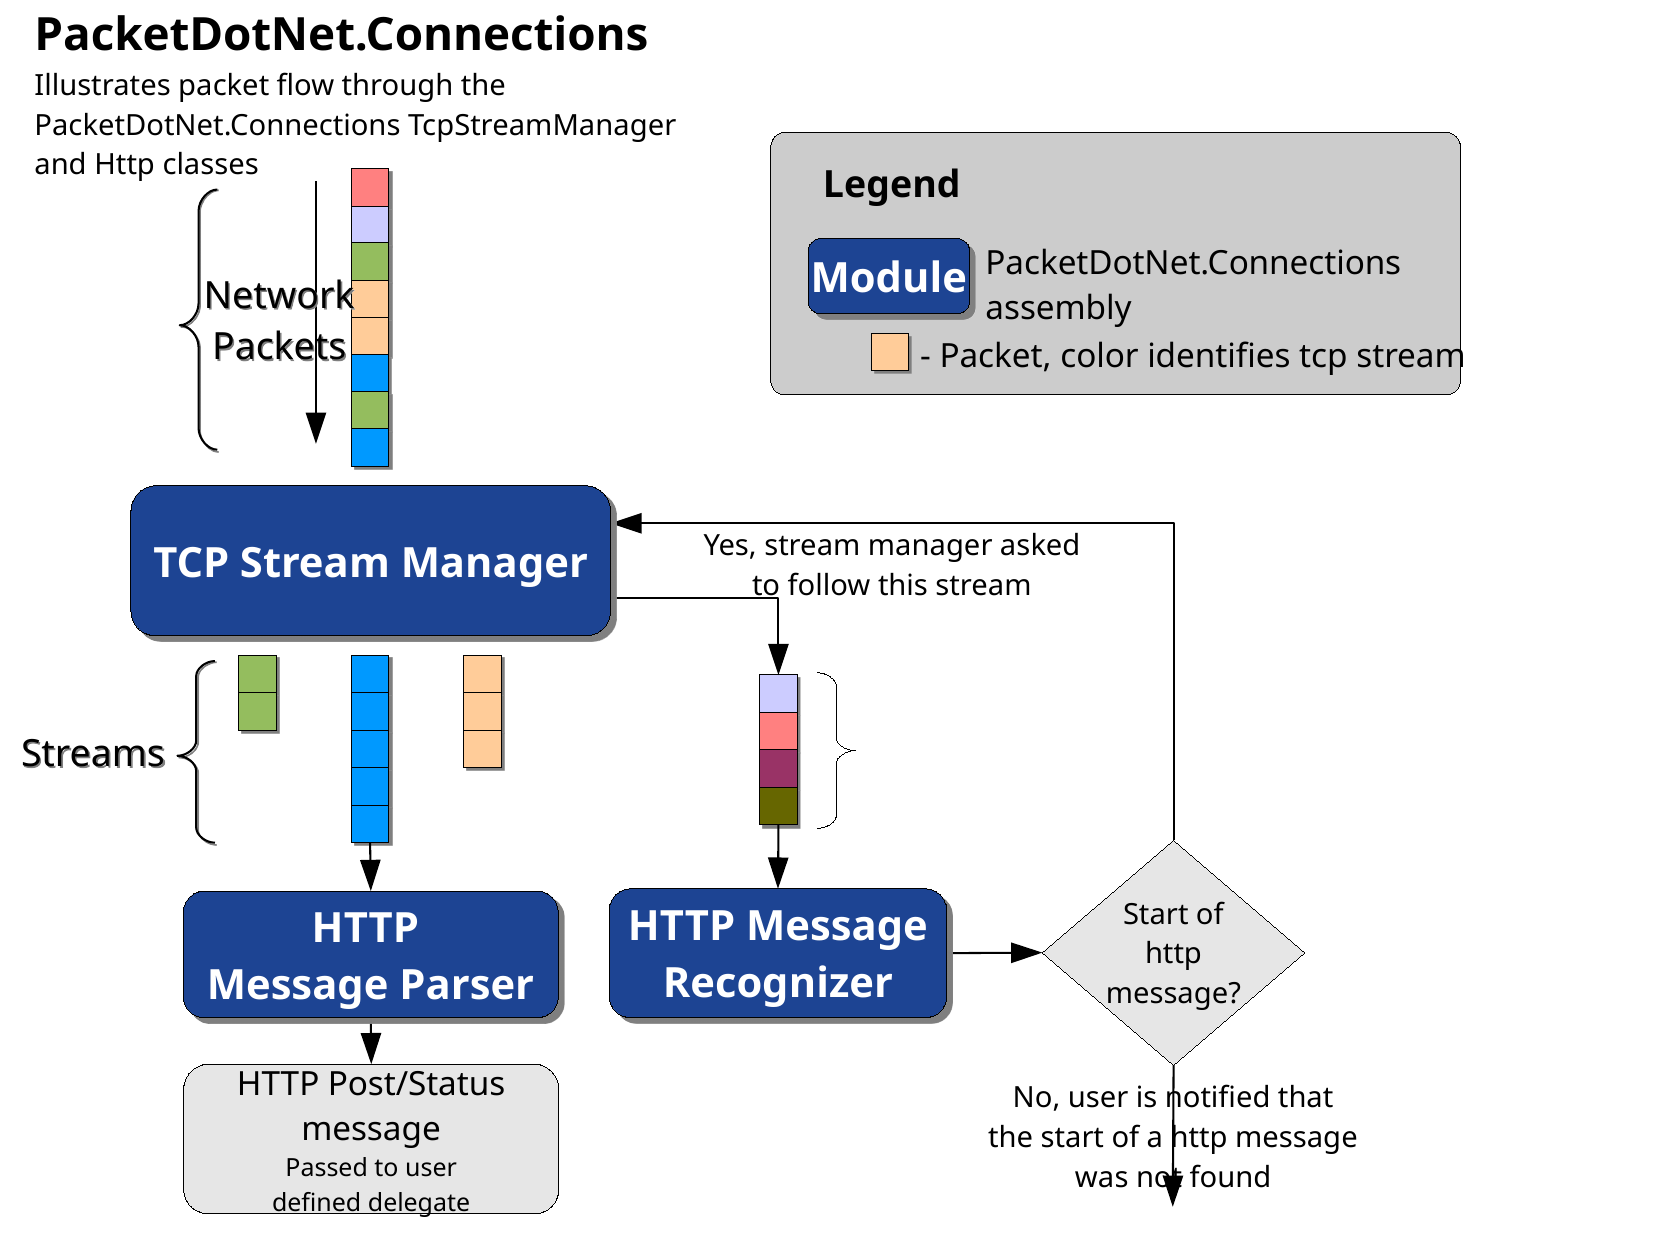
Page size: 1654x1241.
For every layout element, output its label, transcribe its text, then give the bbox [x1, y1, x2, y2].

text_box Module [808, 238, 970, 314]
text_box Start of http message? [1042, 840, 1305, 1065]
text_box [759, 674, 798, 825]
text_box HTTP Post/Status message Passed to user defined delegate [183, 1064, 559, 1214]
text_box [351, 176, 389, 467]
text_box Packets not part of an actively monitored stream [817, 672, 856, 829]
text_box [463, 655, 502, 768]
text_box TCP Stream Manager [130, 485, 611, 636]
text_box [351, 655, 389, 843]
text_box - Packet, color identifies tcp stream [920, 331, 1520, 376]
text_box [770, 132, 1461, 395]
text_box Network Packets [179, 189, 218, 450]
text_box Legend [822, 157, 1011, 207]
text_box HTTP Message Parser [183, 891, 559, 1018]
text_box HTTP Message Recognizer [609, 888, 947, 1018]
text_box [238, 655, 277, 731]
text_box PacketDotNet.Connections Illustrates packet flow through the PacketDotNet.Connections TcpStreamManager and Http classes [34, 1, 713, 176]
text_box Streams [177, 661, 215, 843]
text_box PacketDotNet.Connections assembly [985, 239, 1480, 314]
